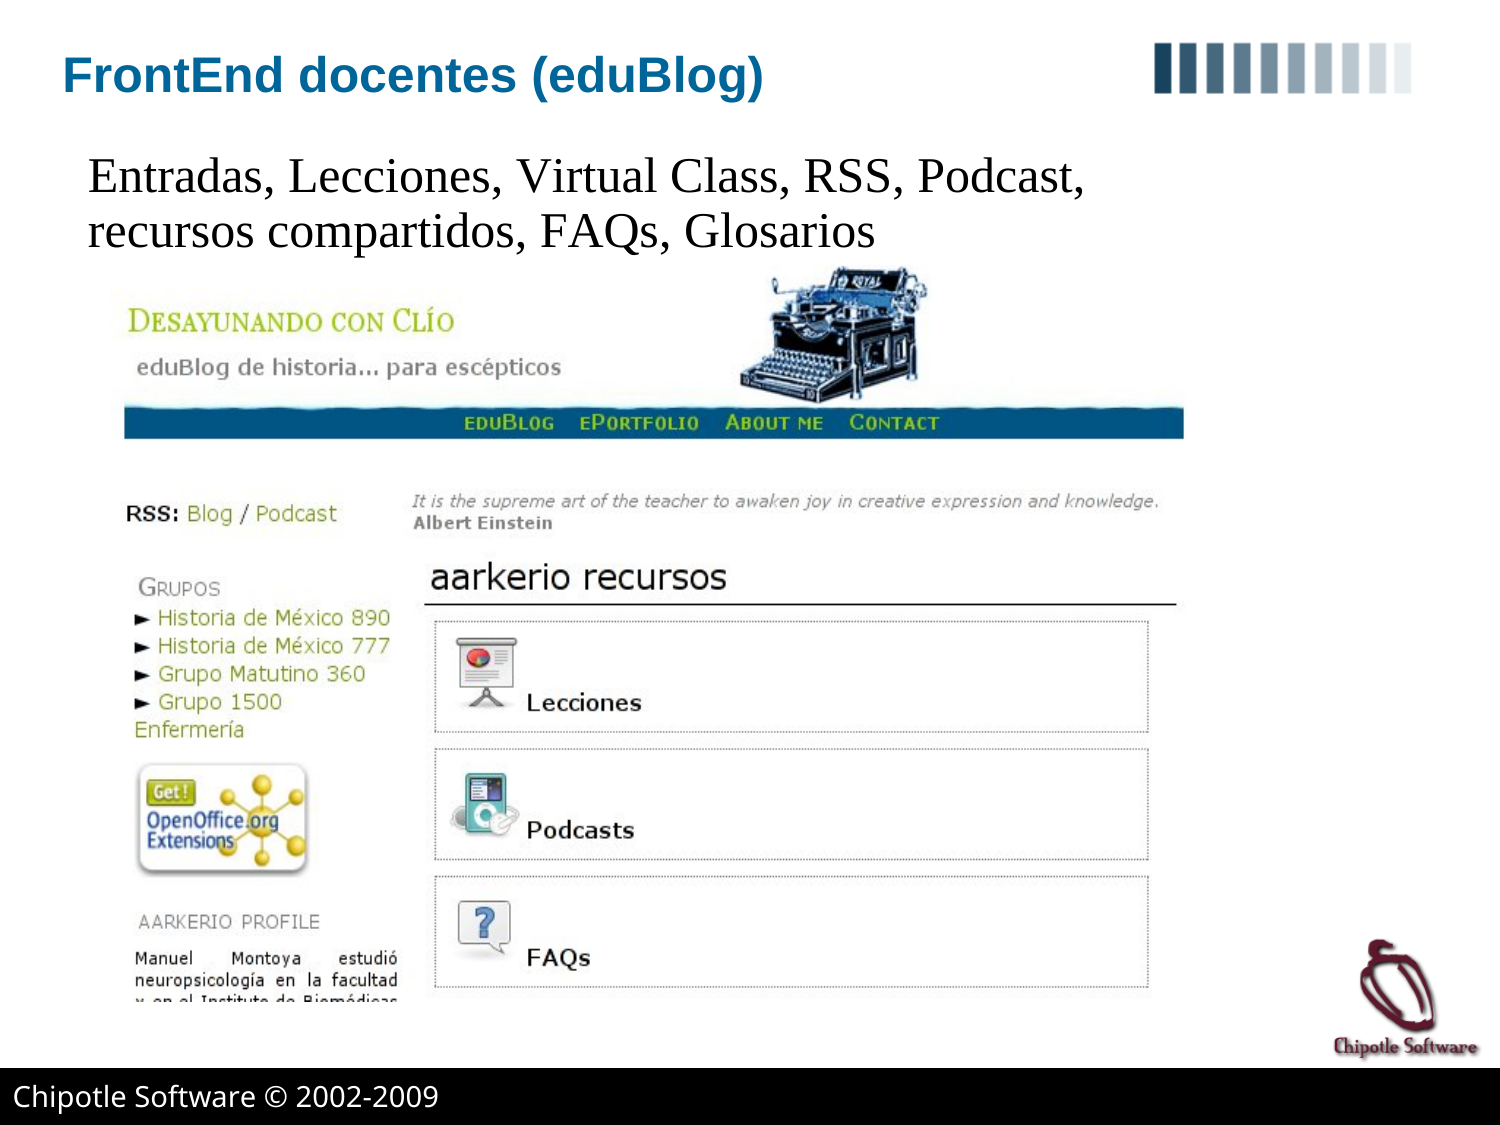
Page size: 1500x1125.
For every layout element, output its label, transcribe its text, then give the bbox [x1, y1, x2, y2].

text_box Entradas, Lecciones, Virtual Class, RSS, Podcast, recursos compartidos, FAQs, Glosarios [73, 140, 1418, 266]
picture [1126, 29, 1447, 117]
picture [1316, 927, 1493, 1075]
picture [110, 265, 1241, 1002]
title FrontEnd docentes (eduBlog) [62, 44, 1276, 106]
